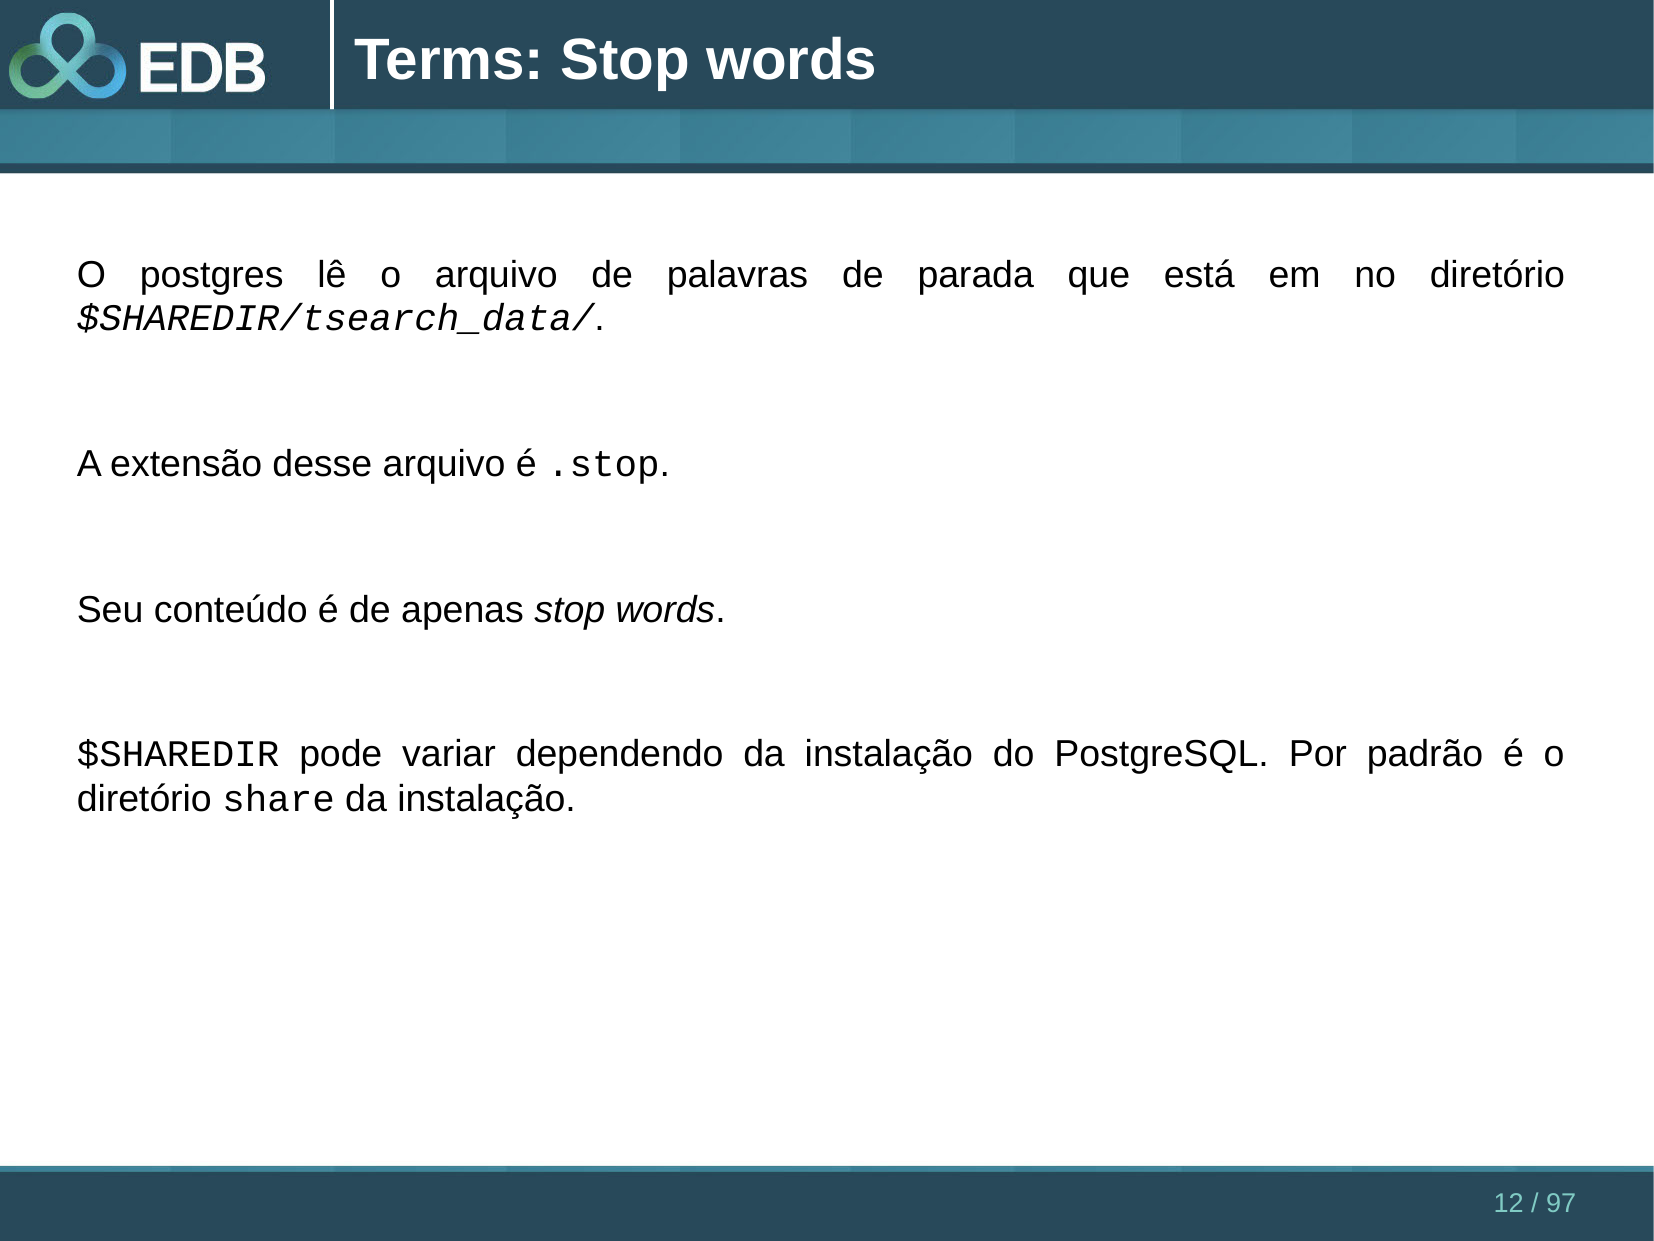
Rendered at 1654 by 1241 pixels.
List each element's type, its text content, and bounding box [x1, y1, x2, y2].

title Terms: Stop words [354, 26, 1595, 92]
picture [0, 0, 1654, 1241]
list O postgres lê o arquivo de palavras de parada que está em no diretório $SHAREDIR/tsearch_data/. A extensão desse arquivo é .stop. Seu conteúdo é de apenas stop words. $SHAREDIR pode variar dependendo da instalação do PostgreSQL. Por padrão é o diretório share da instalação. [76, 253, 1565, 1098]
